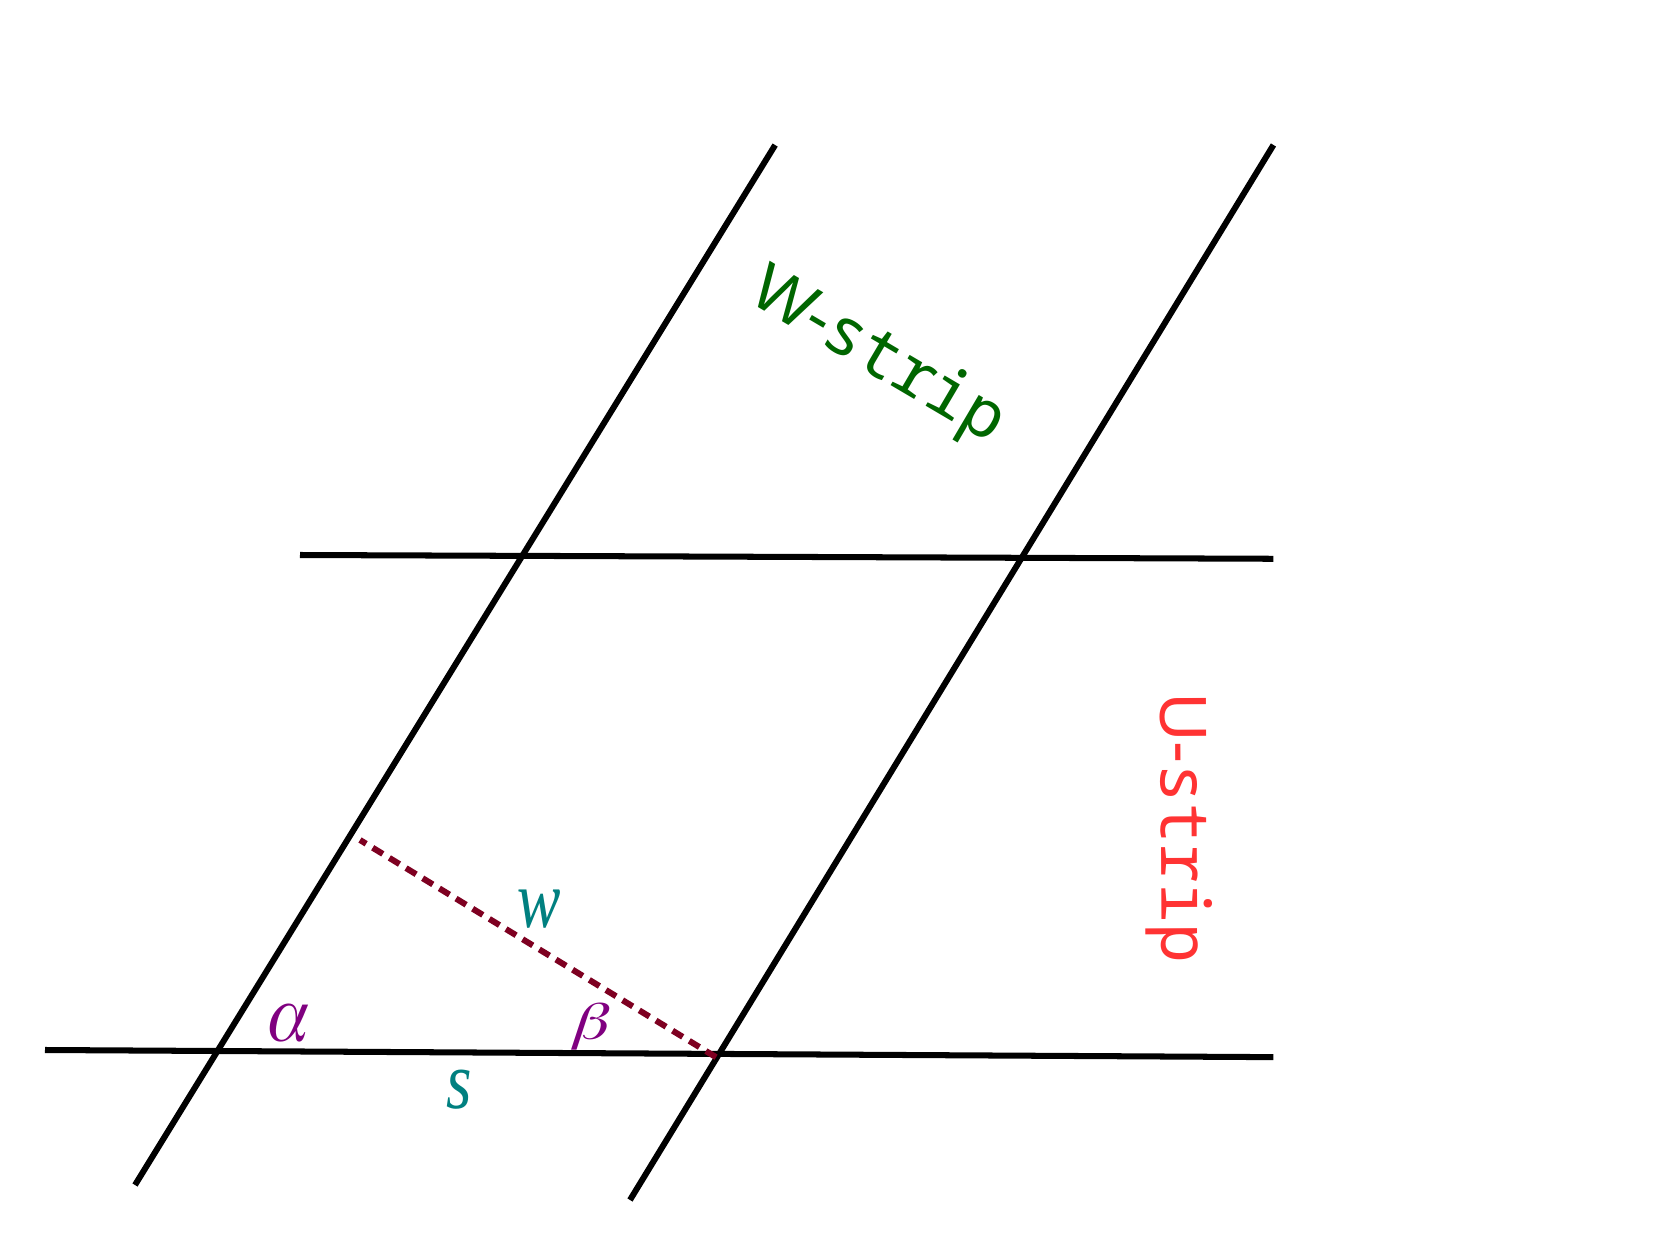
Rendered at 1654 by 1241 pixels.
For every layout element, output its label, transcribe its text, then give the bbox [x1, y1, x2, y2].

chart [553, 999, 621, 1052]
chart [429, 1036, 491, 1128]
text_box U-strip [1126, 678, 1241, 1020]
chart [248, 1000, 323, 1047]
chart [500, 856, 581, 948]
text_box W-strip [715, 225, 1080, 503]
